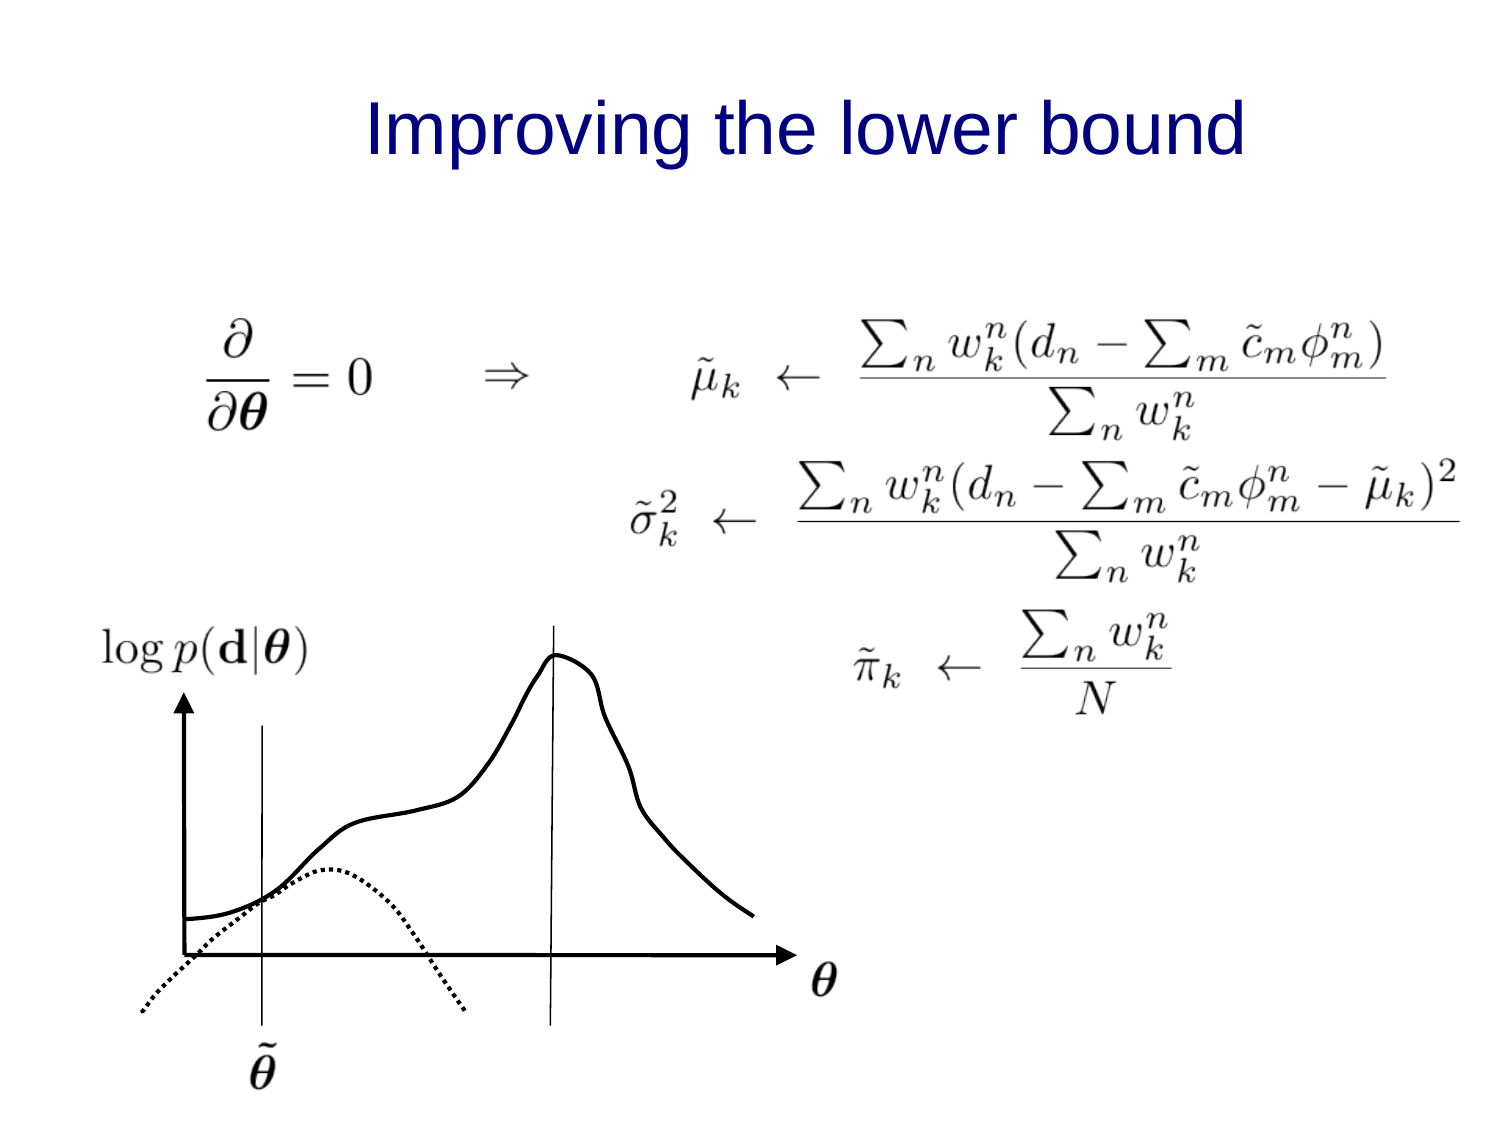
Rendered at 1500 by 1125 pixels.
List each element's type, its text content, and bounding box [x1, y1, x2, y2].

picture [192, 313, 389, 443]
title Improving the lower bound [149, 65, 1463, 179]
picture [78, 614, 320, 687]
picture [451, 347, 546, 401]
picture [232, 1031, 288, 1102]
picture [778, 939, 851, 1014]
picture [824, 597, 1189, 718]
picture [671, 310, 1402, 445]
picture [609, 447, 1477, 595]
